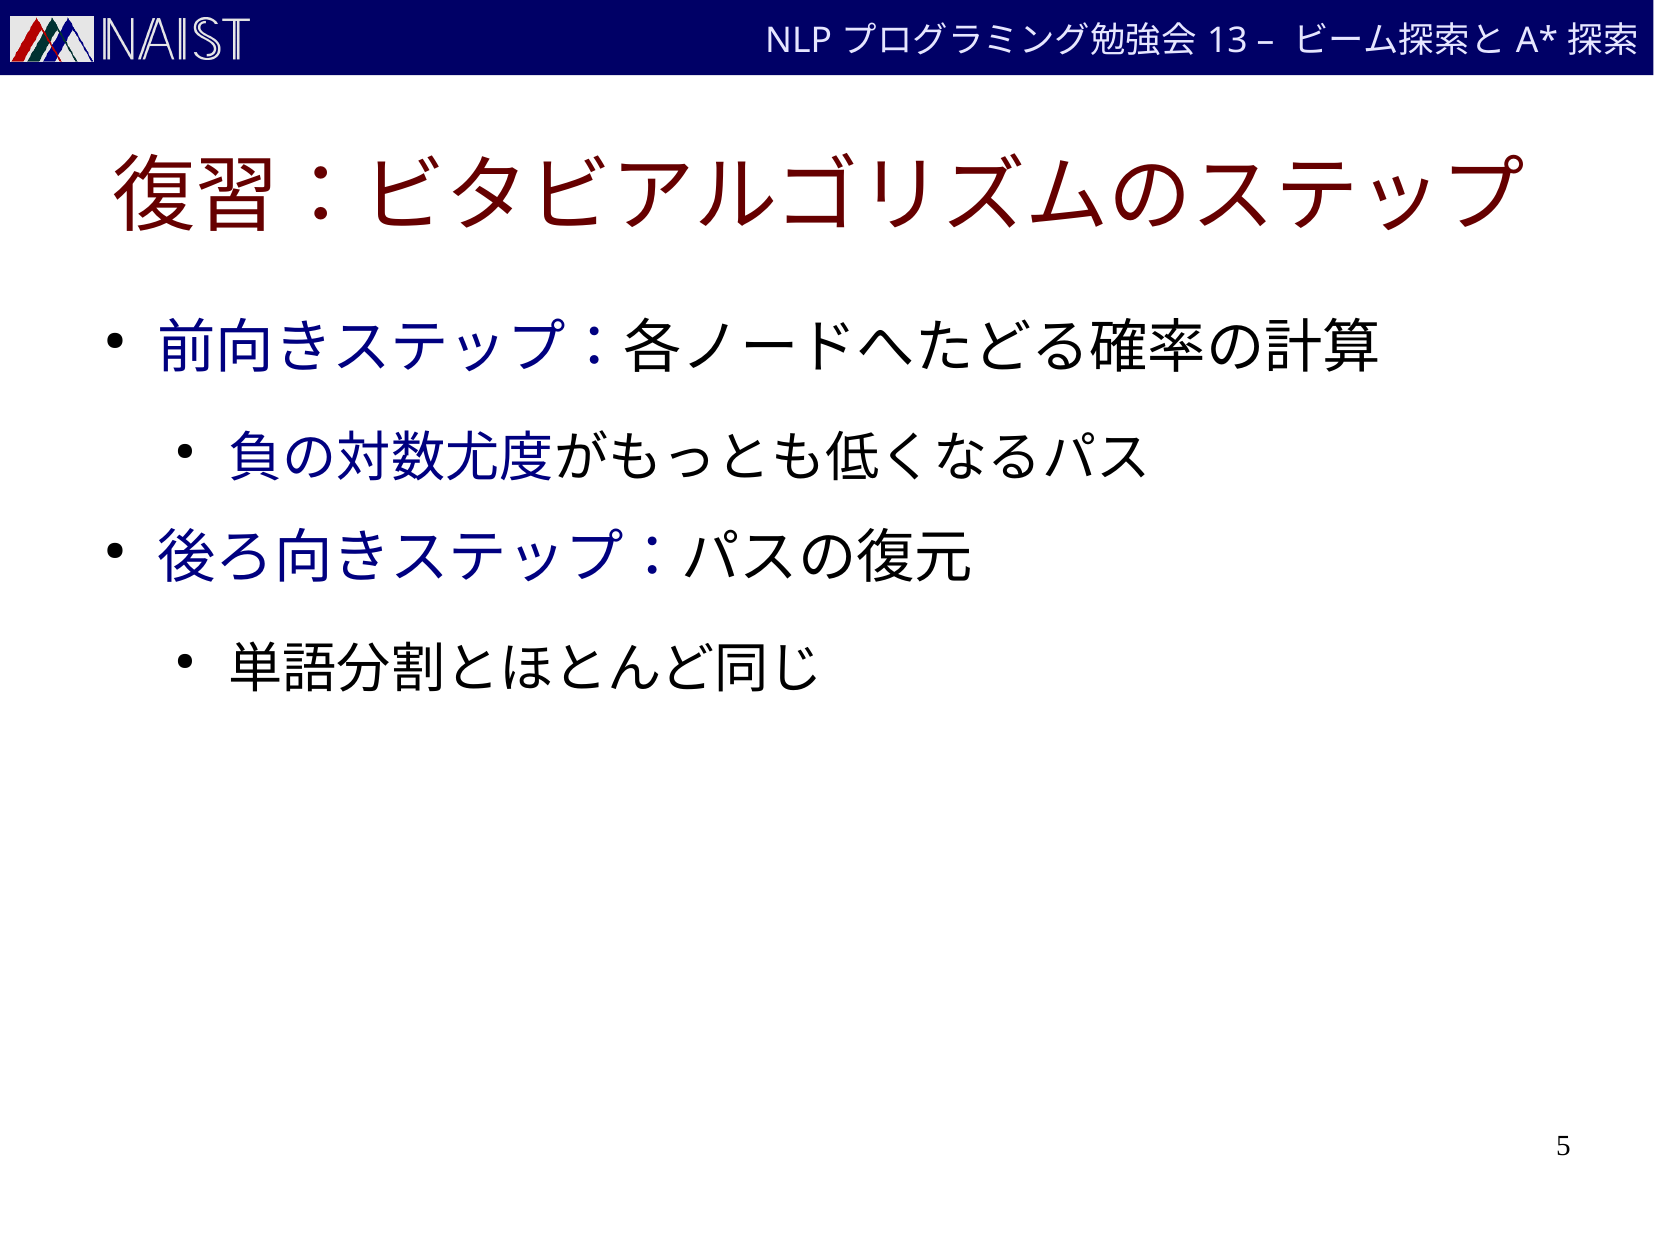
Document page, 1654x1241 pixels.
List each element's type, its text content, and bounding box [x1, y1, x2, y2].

list 前向きステップ：各ノードへたどる確率の計算 負の対数尤度がもっとも低くなるパス 後ろ向きステップ：パスの復元 単語分割とほとんど同じ [86, 300, 1576, 1119]
title 復習：ビタビアルゴリズムのステップ [75, 92, 1564, 285]
picture [102, 17, 251, 60]
picture [10, 16, 94, 62]
